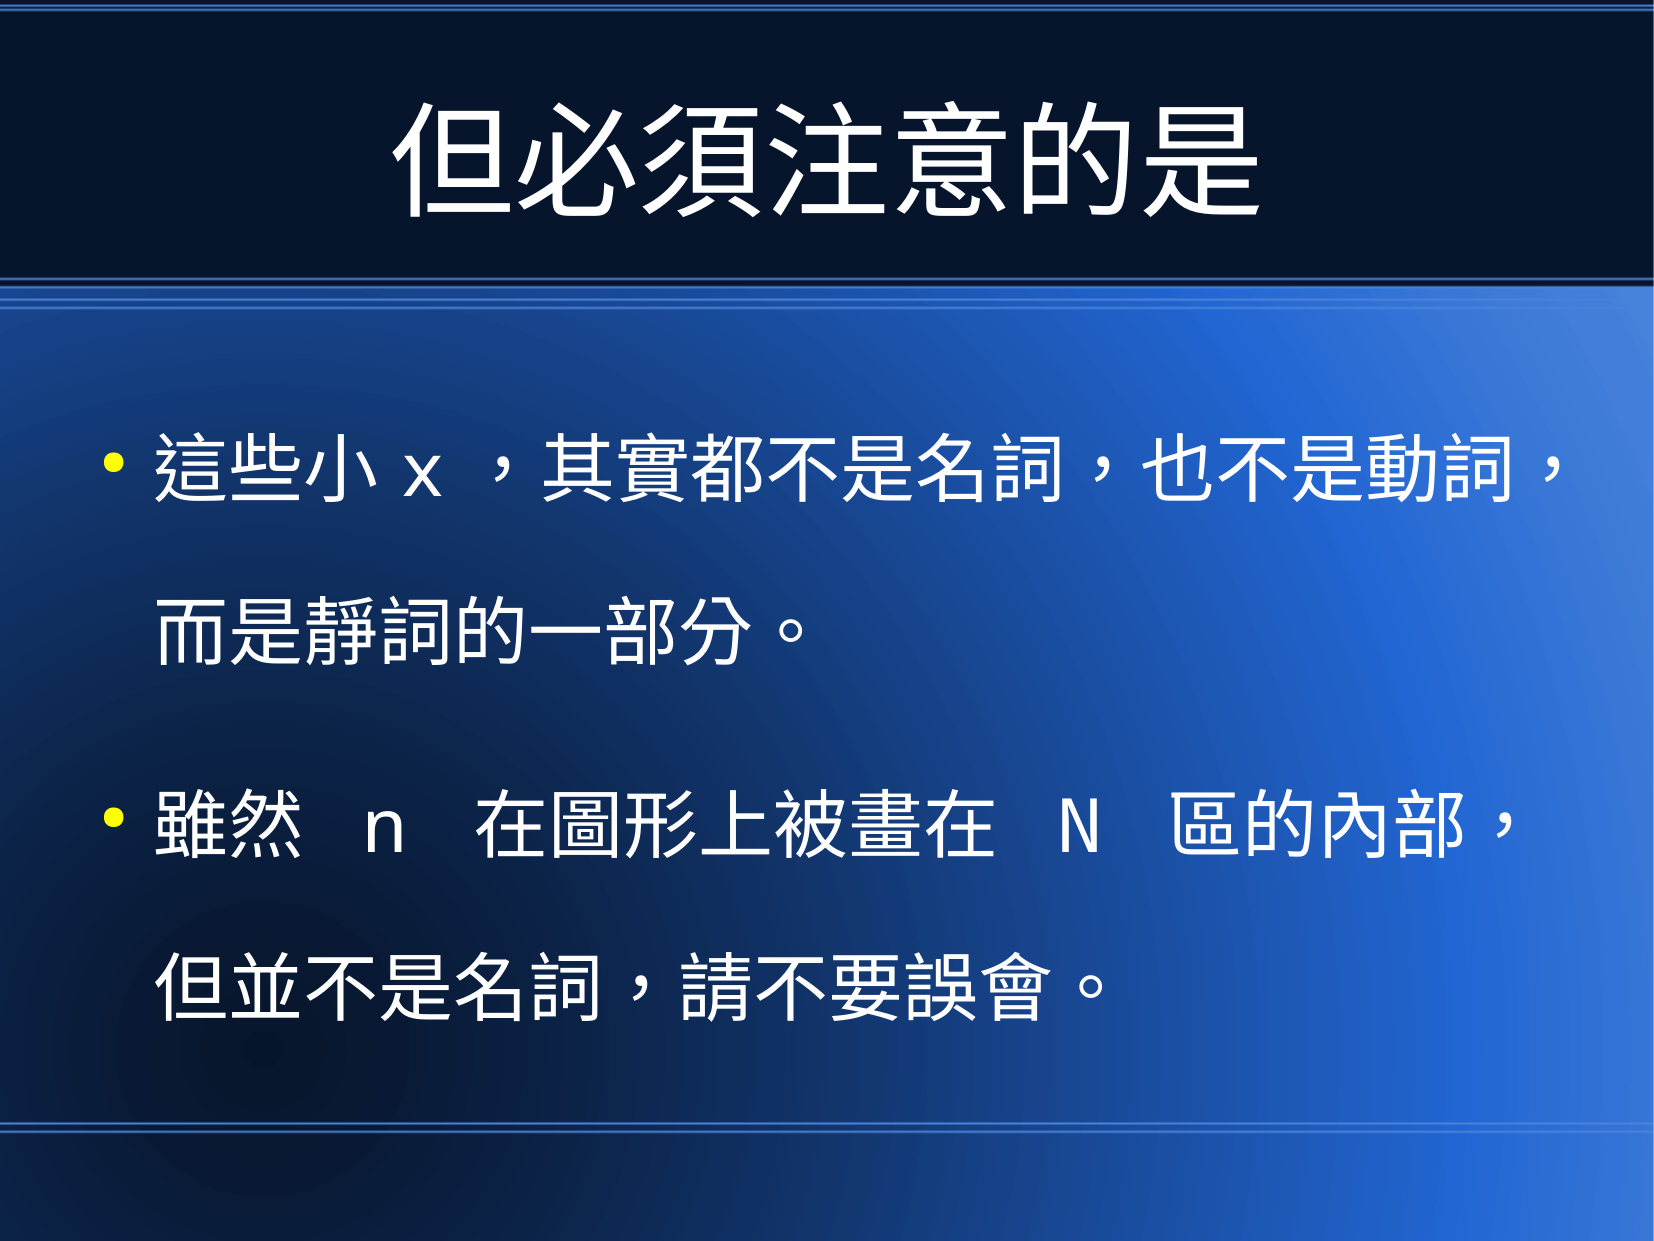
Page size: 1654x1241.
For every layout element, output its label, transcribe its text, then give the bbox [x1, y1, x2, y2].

title 但必須注意的是 [82, 49, 1571, 257]
picture [0, 0, 1654, 1241]
list 這些小x，其實都不是名詞，也不是動詞，而是靜詞的一部分。 雖然 n 在圖形上被畫在 N 區的內部，但並不是名詞，請不要誤會。 [82, 355, 1595, 1241]
